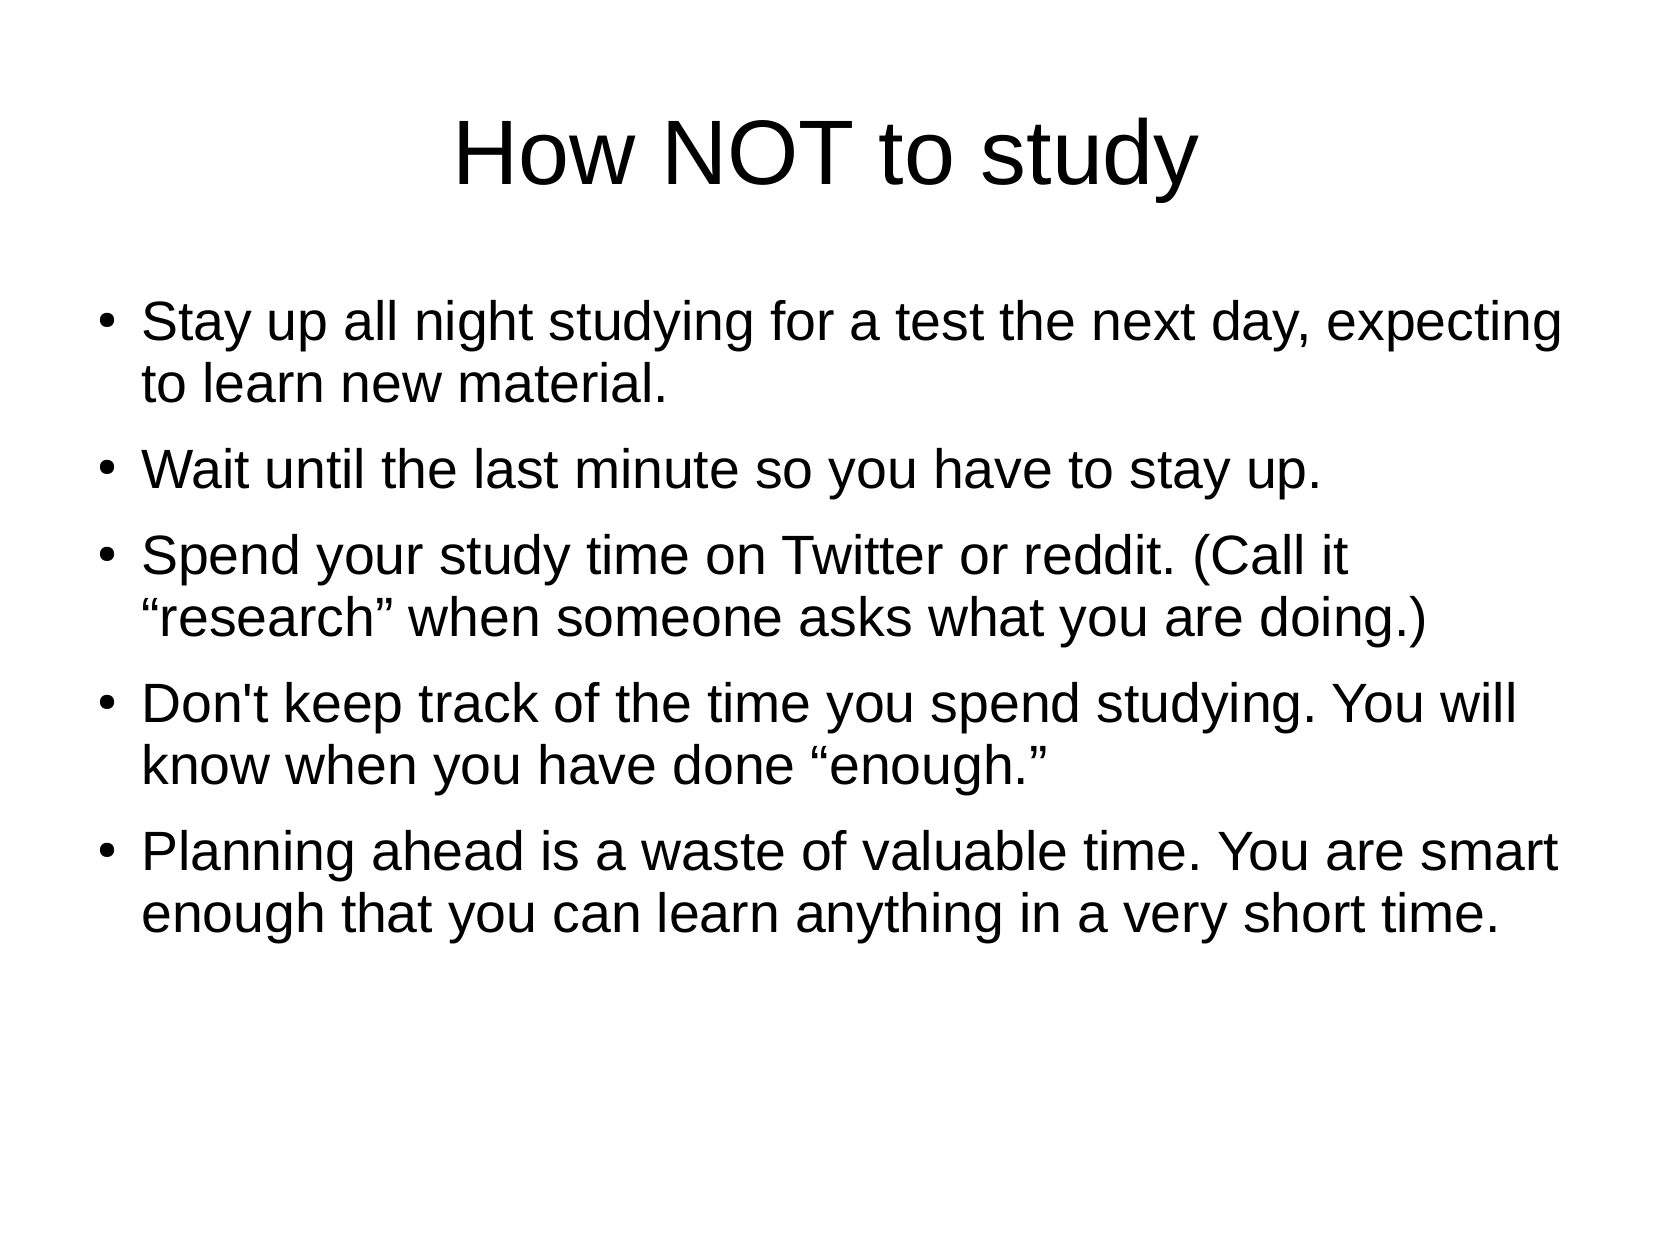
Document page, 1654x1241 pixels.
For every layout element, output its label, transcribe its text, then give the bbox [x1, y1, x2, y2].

title How NOT to study [82, 49, 1571, 257]
list Stay up all night studying for a test the next day, expecting to learn new material. Wait until the last minute so you have to stay up. Spend your study time on Twitter or reddit. (Call it “research” when someone asks what you are doing.) Don't keep track of the time you spend studying. You will know when you have done “enough.” Planning ahead is a waste of valuable time. You are smart enough that you can learn anything in a very short time. [82, 290, 1571, 1010]
